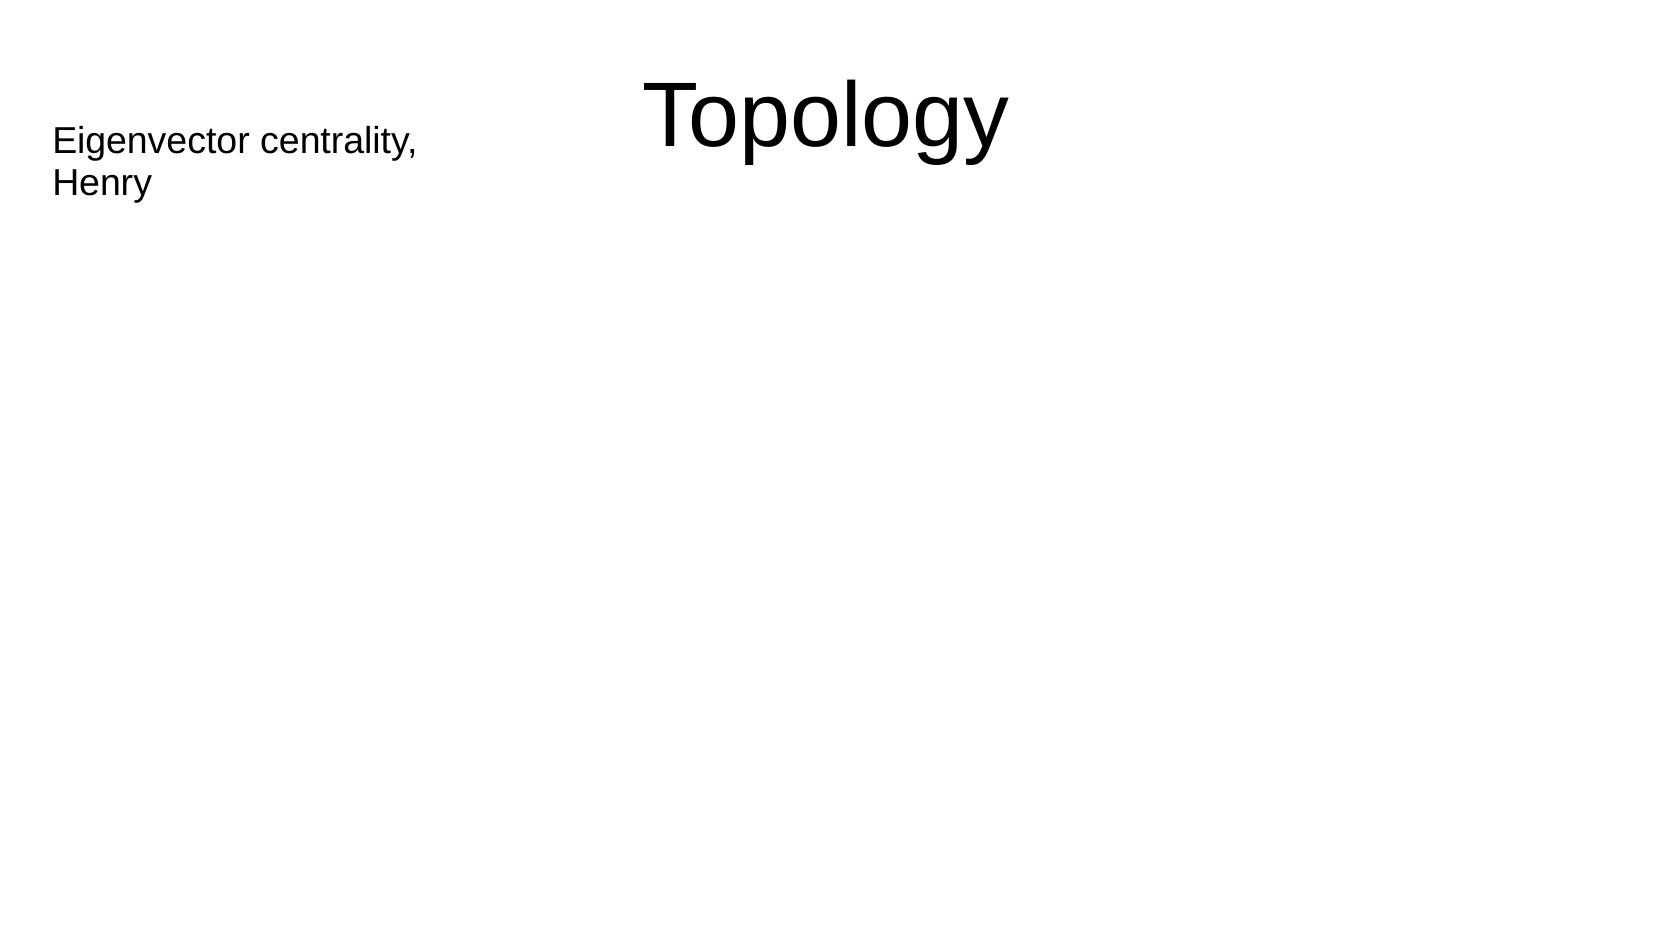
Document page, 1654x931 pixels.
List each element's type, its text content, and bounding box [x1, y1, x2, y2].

text_box Eigenvector centrality, Henry [37, 112, 526, 212]
title Topology [82, 37, 1571, 193]
